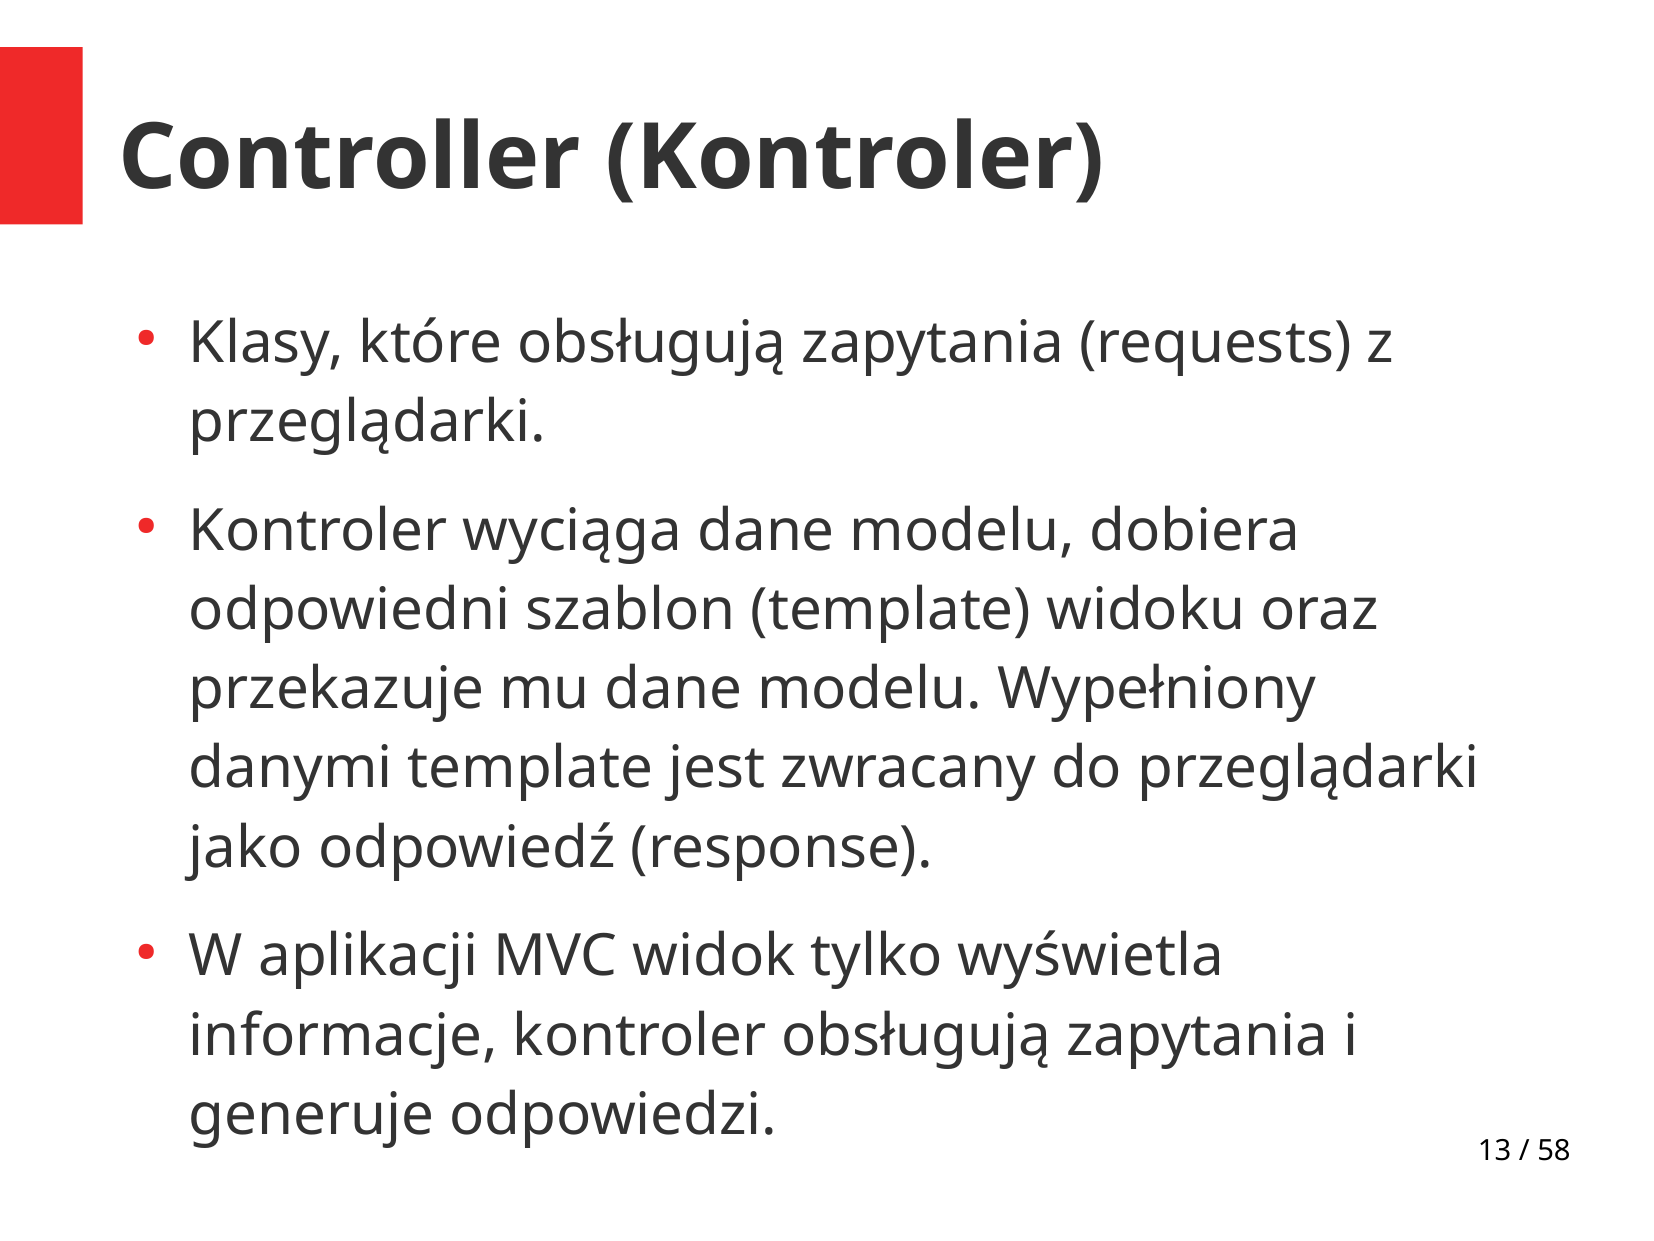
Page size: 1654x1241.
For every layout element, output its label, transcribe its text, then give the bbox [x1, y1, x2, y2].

title Controller (Kontroler) [118, 49, 1571, 257]
list Klasy, które obsługują zapytania (requests) z przeglądarki. Kontroler wyciąga dane modelu, dobiera odpowiedni szablon (template) widoku oraz przekazuje mu dane modelu. Wypełniony danymi template jest zwracany do przeglądarki jako odpowiedź (response). W aplikacji MVC widok tylko wyświetla informacje, kontroler obsługują zapytania i generuje odpowiedzi. [118, 300, 1536, 1156]
